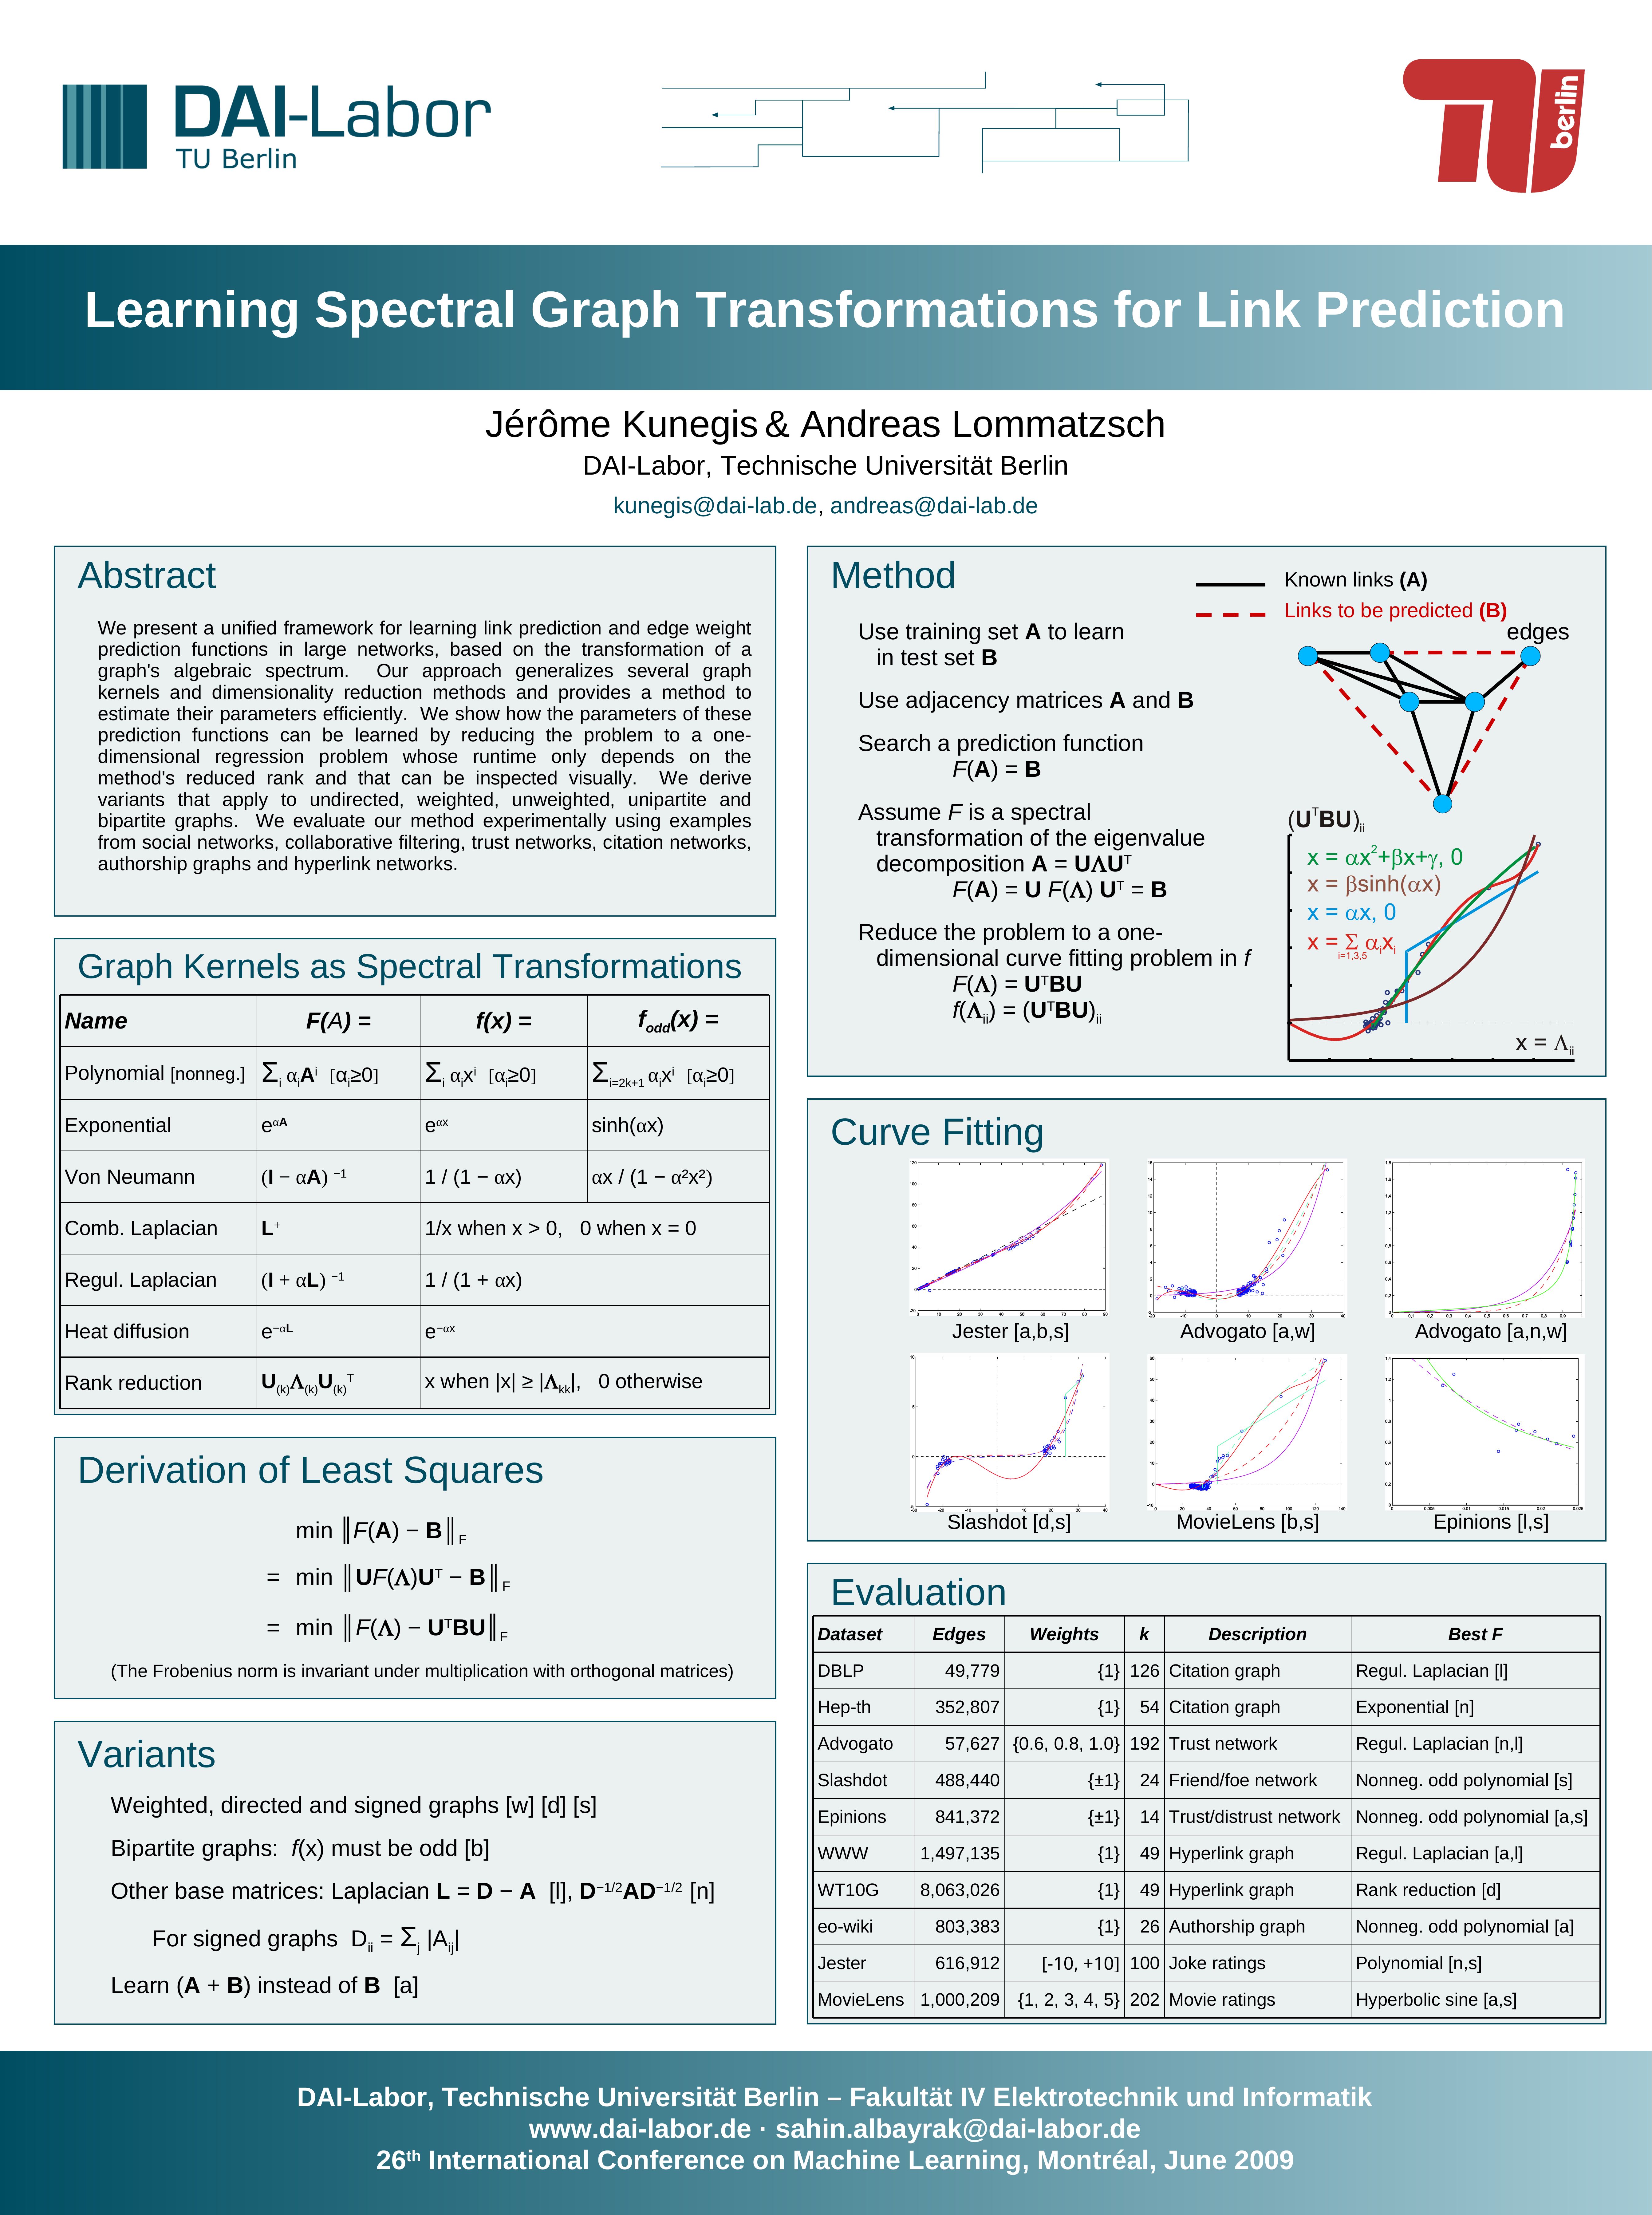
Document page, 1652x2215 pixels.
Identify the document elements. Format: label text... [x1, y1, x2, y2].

picture [1287, 642, 1575, 1062]
text_box 24 [1125, 1762, 1164, 1798]
text_box Curve Fitting [807, 1099, 1606, 1541]
text_box Rank reduction [d] [1351, 1872, 1599, 1908]
text_box L+ [257, 1203, 420, 1254]
text_box {1} [1005, 1909, 1124, 1945]
text_box eo-wiki [814, 1909, 914, 1945]
text_box Method Use training set A to learn edges in test set B Use adjacency matrices A and B Search a prediction function F(A) = B Assume F is a spectral transformation of the eigenvalue decomposition A = UUT F(A) = U F() UT = B Reduce the problem to a one- dimensional curve fitting problem in f F() = UTBU f(ii) = (UTBU)ii [807, 558, 1606, 1076]
text_box 803,383 [914, 1909, 1004, 1945]
text_box {±1} [1005, 1762, 1124, 1798]
text_box eαx [420, 1100, 587, 1151]
text_box Weights [1005, 1617, 1124, 1652]
text_box Σi=2k+1 αixi [αi≥0] [588, 1047, 769, 1099]
text_box 1 / (1 − αx) [420, 1151, 587, 1202]
text_box 192 [1125, 1726, 1164, 1762]
text_box Σi αiAi [αi≥0] [257, 1047, 420, 1099]
text_box Hyperbolic sine [a,s] [1351, 1981, 1599, 2017]
picture [86, 245, 90, 283]
text_box x when |x| ≥ |kk|, 0 otherwise [420, 1358, 769, 1408]
text_box 352,807 [914, 1689, 1004, 1725]
text_box Heat diffusion [61, 1306, 257, 1356]
picture [86, 2051, 90, 2215]
text_box Movie ratings [1165, 1981, 1351, 2017]
text_box Jester [a,b,s] [948, 1321, 1074, 1344]
text_box U(k)(k)U(k)T [257, 1358, 420, 1408]
text_box 1,000,209 [914, 1981, 1004, 2017]
text_box sinh(αx) [588, 1100, 769, 1151]
text_box 1/x when x > 0, 0 when x = 0 [420, 1203, 769, 1254]
text_box Exponential [61, 1100, 257, 1151]
text_box 202 [1125, 1981, 1164, 2017]
text_box Citation graph [1165, 1653, 1351, 1688]
text_box Nonneg. odd polynomial [s] [1351, 1762, 1599, 1798]
text_box Citation graph [1165, 1689, 1351, 1725]
text_box Joke ratings [1165, 1945, 1351, 1981]
text_box 8,063,026 [914, 1872, 1004, 1908]
picture [86, 341, 90, 390]
text_box 616,912 [914, 1945, 1004, 1981]
text_box Trust network [1165, 1726, 1351, 1762]
text_box Slashdot [d,s] [943, 1512, 1076, 1535]
text_box Regul. Laplacian [a,l] [1351, 1835, 1599, 1871]
text_box (I + αL) −1 [257, 1254, 420, 1305]
text_box Hyperlink graph [1165, 1835, 1351, 1871]
text_box 126 [1125, 1653, 1164, 1688]
text_box WWW [814, 1835, 914, 1871]
text_box (I − αA) −1 [257, 1151, 420, 1202]
text_box {1} [1005, 1689, 1124, 1725]
text_box Links to be predicted (B) [1280, 601, 1512, 624]
text_box DBLP [814, 1653, 914, 1688]
text_box Exponential [n] [1351, 1689, 1599, 1725]
text_box 49,779 [914, 1653, 1004, 1688]
text_box {1} [1005, 1835, 1124, 1871]
picture [1385, 1354, 1585, 1510]
text_box [-10, +10] [1005, 1945, 1124, 1981]
text_box Trust/distrust network [1165, 1799, 1351, 1835]
text_box Comb. Laplacian [61, 1203, 257, 1254]
text_box Hep-th [814, 1689, 914, 1725]
text_box e−αx [420, 1306, 769, 1356]
text_box 488,440 [914, 1762, 1004, 1798]
text_box k [1125, 1617, 1164, 1652]
text_box Regul. Laplacian [l] [1351, 1653, 1599, 1688]
text_box e−αL [257, 1306, 420, 1356]
text_box MovieLens [814, 1981, 914, 2017]
text_box Edges [914, 1617, 1004, 1652]
text_box Von Neumann [61, 1151, 257, 1202]
text_box Σi αixi [αi≥0] [420, 1047, 587, 1099]
text_box Graph Kernels as Spectral Transformations [54, 939, 776, 1415]
text_box Rank reduction [61, 1358, 257, 1408]
text_box Dataset [814, 1617, 914, 1652]
picture [909, 1158, 1110, 1316]
text_box fodd(x) = [588, 996, 769, 1046]
text_box Polynomial [nonneg.] [61, 1047, 257, 1099]
text_box WT10G [814, 1872, 914, 1908]
text_box Advogato [a,w] [1176, 1321, 1320, 1344]
text_box {±1} [1005, 1799, 1124, 1835]
picture [909, 1352, 1110, 1512]
text_box Jérôme Kunegis & Andreas Lommatzsch DAI-Labor, Technische Universität Berlin kunegis@dai-lab.de, andreas@dai-lab.de [0, 412, 1652, 558]
text_box eαA [257, 1100, 420, 1151]
picture [1147, 1158, 1347, 1318]
text_box 100 [1125, 1945, 1164, 1981]
text_box {1} [1005, 1653, 1124, 1688]
text_box Known links (A) [1280, 570, 1438, 593]
text_box Evaluation [807, 1563, 1606, 2024]
text_box Abstract We present a unified framework for learning link prediction and edge weight prediction functions in large networks, based on the transformation of a graph's algebraic spectrum. Our approach generalizes several graph kernels and dimensionality reduction methods and provides a method to estimate their parameters efficiently. We show how the parameters of these prediction functions can be learned by reducing the problem to a one-dimensional regression problem whose runtime only depends on the method's reduced rank and that can be inspected visually. We derive variants that apply to undirected, weighted, unweighted, unipartite and bipartite graphs. We evaluate our method experimentally using examples from social networks, collaborative filtering, trust networks, citation networks, authorship graphs and hyperlink networks. [54, 558, 776, 916]
text_box F(A) = [257, 996, 420, 1046]
text_box Best F [1351, 1617, 1599, 1652]
text_box 1,497,135 [914, 1835, 1004, 1871]
text_box Epinions [l,s] [1429, 1512, 1554, 1535]
picture [1385, 1158, 1585, 1318]
text_box 1 / (1 + αx) [420, 1254, 769, 1305]
text_box Jester [814, 1945, 914, 1981]
text_box 26 [1125, 1909, 1164, 1945]
text_box Variants Weighted, directed and signed graphs [w] [d] [s] Bipartite graphs: f(x) must be odd [b] Other base matrices: Laplacian L = D − A [l], D−1/2AD−1/2 [n] For signed graphs Dii = Σj |Aij| Learn (A + B) instead of B [a] [54, 1721, 776, 2024]
text_box f(x) = [420, 996, 587, 1046]
picture [62, 83, 492, 170]
text_box 49 [1125, 1872, 1164, 1908]
text_box Friend/foe network [1165, 1762, 1351, 1798]
text_box αx / (1 − α²x²) [588, 1151, 769, 1202]
text_box Authorship graph [1165, 1909, 1351, 1945]
text_box 841,372 [914, 1799, 1004, 1835]
text_box Slashdot [814, 1762, 914, 1798]
text_box Learning Spectral Graph Transformations for Link Prediction [0, 283, 1652, 341]
text_box Regul. Laplacian [61, 1254, 257, 1305]
text_box {1, 2, 3, 4, 5} [1005, 1981, 1124, 2017]
text_box Epinions [814, 1799, 914, 1835]
text_box MovieLens [b,s] [1172, 1512, 1325, 1535]
text_box Hyperlink graph [1165, 1872, 1351, 1908]
text_box Name [61, 996, 257, 1046]
text_box {1} [1005, 1872, 1124, 1908]
text_box Description [1165, 1617, 1351, 1652]
text_box Derivation of Least Squares min ║F(A) − B║F = min ║UF()UT − B║F = min ║F() − UTBU║F (The Frobenius norm is invariant under multiplication with orthogonal matrices) [54, 1437, 776, 1699]
picture [1147, 1354, 1347, 1510]
text_box 49 [1125, 1835, 1164, 1871]
text_box {0.6, 0.8, 1.0} [1005, 1726, 1124, 1762]
text_box Nonneg. odd polynomial [a,s] [1351, 1799, 1599, 1835]
text_box Advogato [814, 1726, 914, 1762]
text_box Polynomial [n,s] [1351, 1945, 1599, 1981]
text_box Advogato [a,n,w] [1410, 1321, 1572, 1344]
text_box 57,627 [914, 1726, 1004, 1762]
text_box 14 [1125, 1799, 1164, 1835]
text_box 54 [1125, 1689, 1164, 1725]
text_box Regul. Laplacian [n,l] [1351, 1726, 1599, 1762]
text_box Nonneg. odd polynomial [a] [1351, 1909, 1599, 1945]
